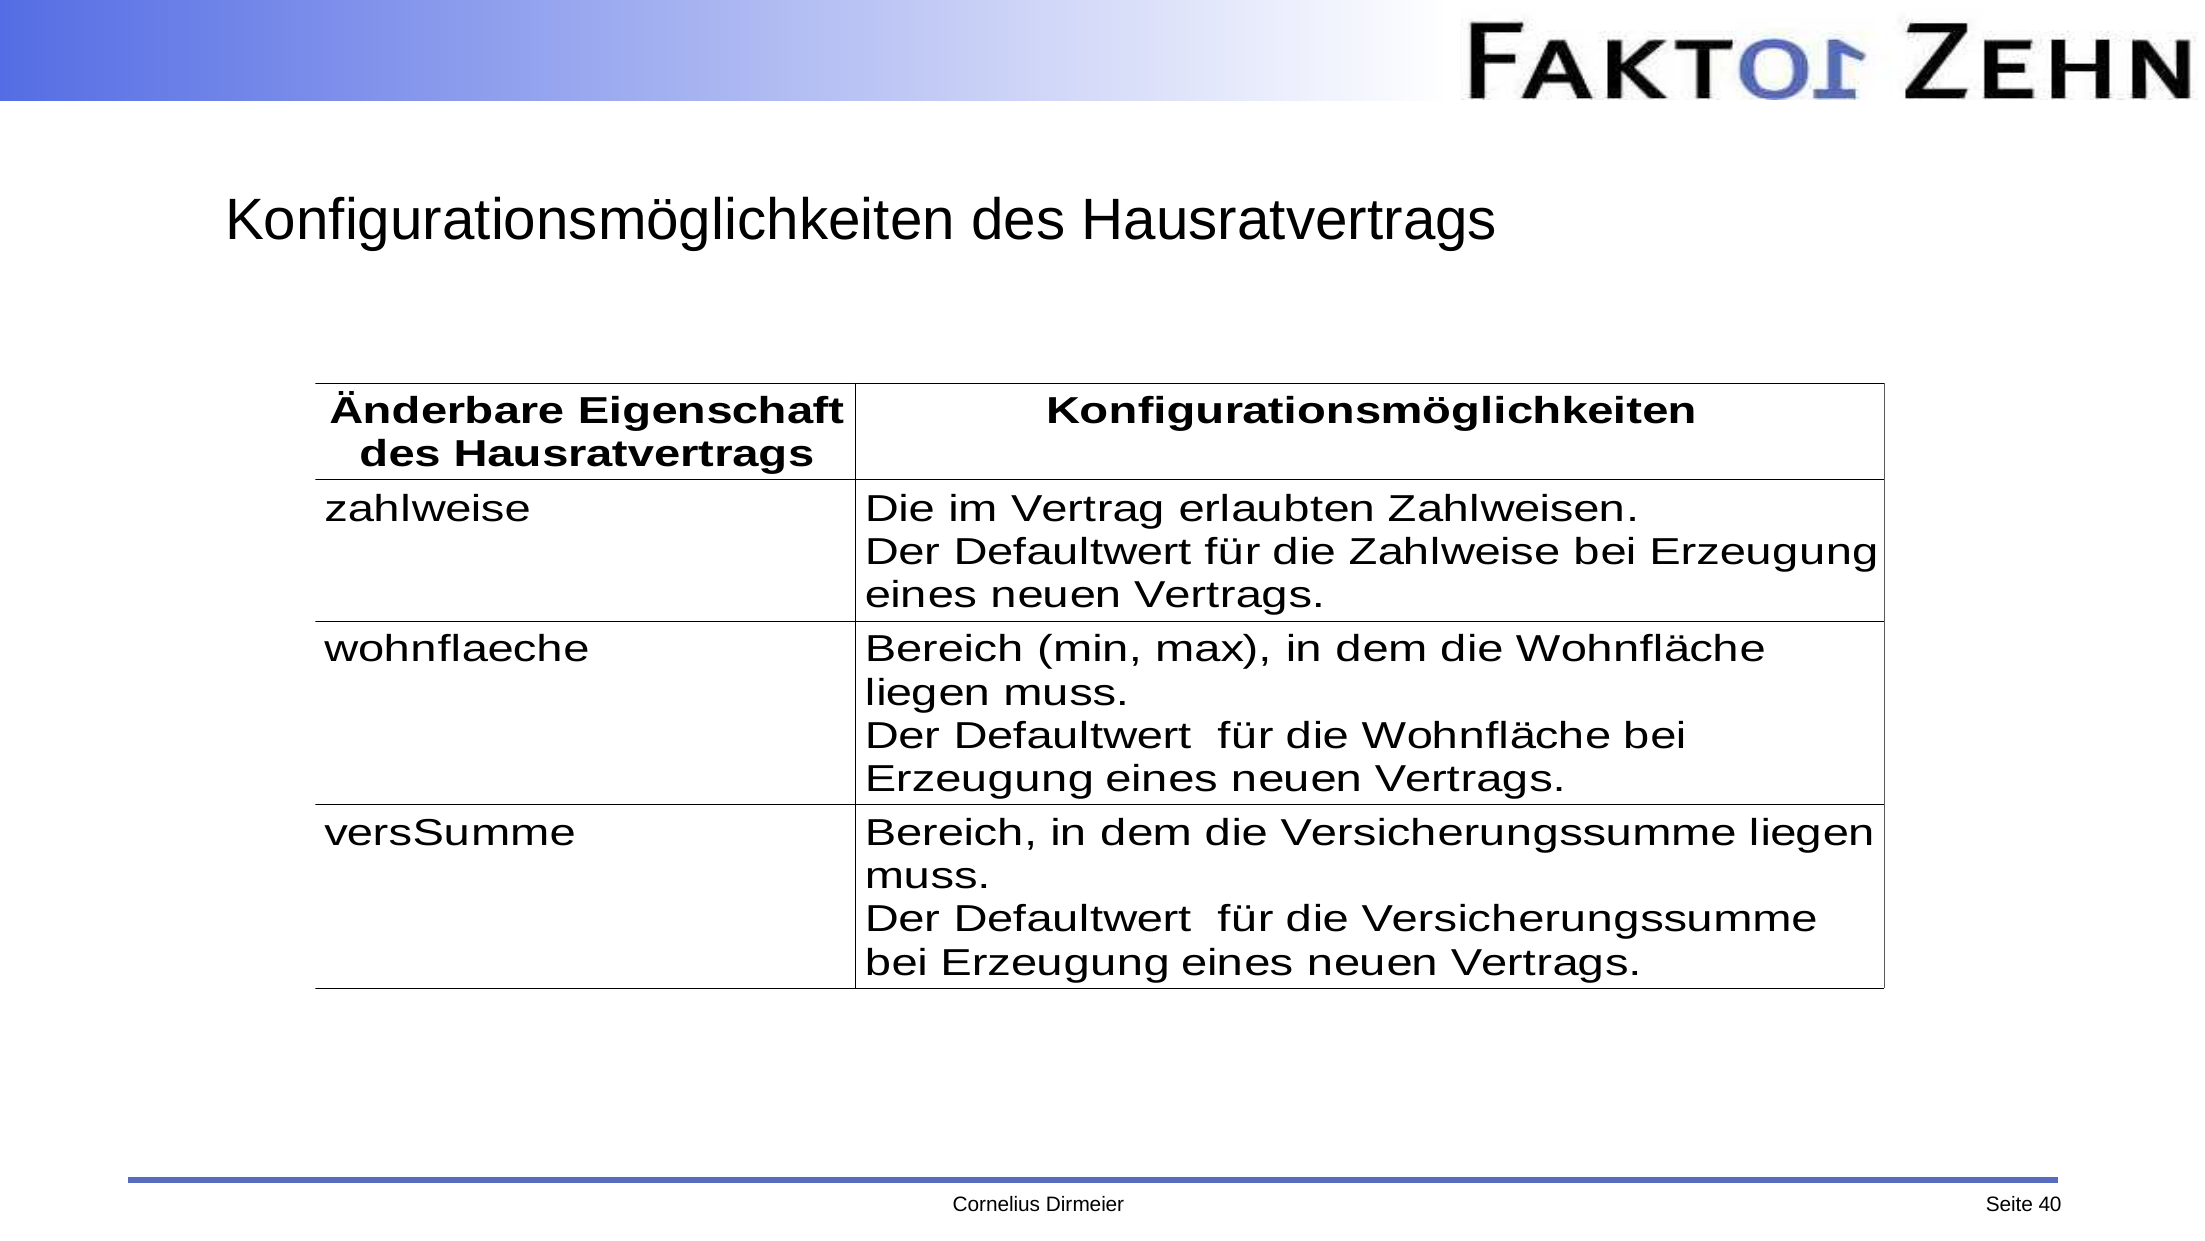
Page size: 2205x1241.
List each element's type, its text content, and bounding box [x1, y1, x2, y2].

title Konfigurationsmöglichkeiten des Hausratvertrags [225, 142, 1981, 296]
picture [1460, 7, 2202, 100]
chart [315, 382, 1885, 1074]
